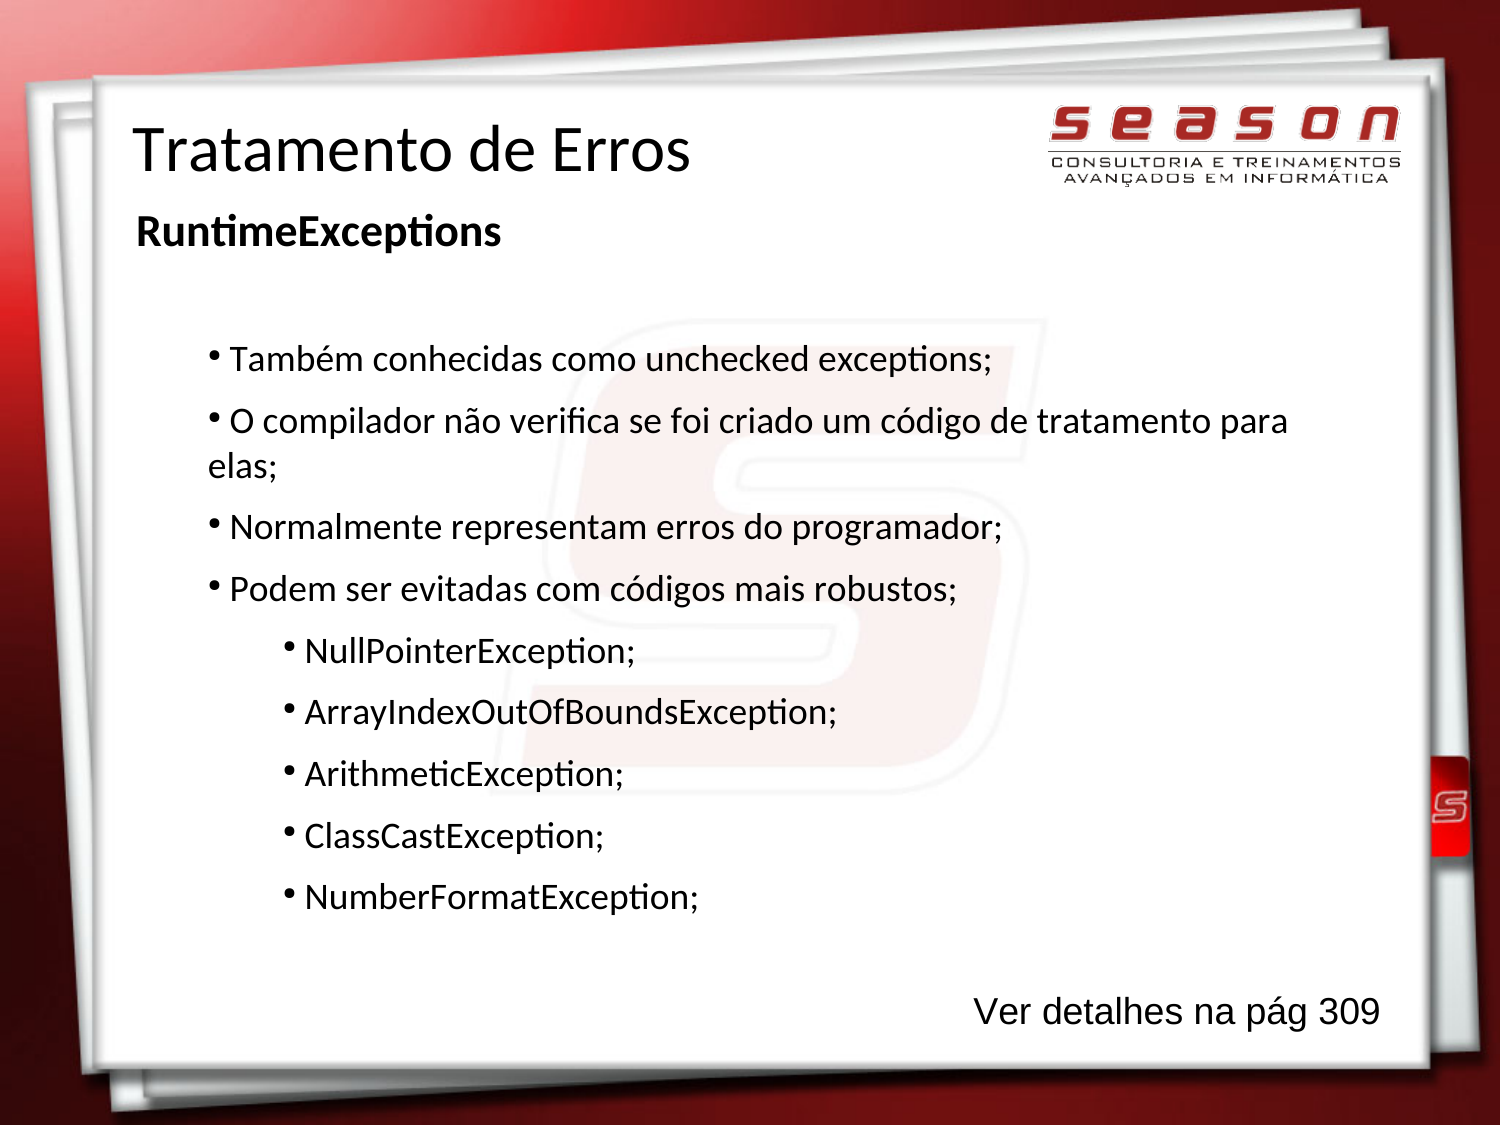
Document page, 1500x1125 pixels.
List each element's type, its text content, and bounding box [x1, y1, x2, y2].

text_box RuntimeExceptions [119, 200, 1240, 256]
text_box Também conhecidas como unchecked exceptions; O compilador não verifica se foi criado um código de tratamento para elas; Normalmente representam erros do programador; Podem ser evitadas com códigos mais robustos; NullPointerException; ArrayIndexOutOfBoundsException; ArithmeticException; ClassCastException; NumberFormatException; [207, 334, 1328, 918]
text_box Ver detalhes na pág 309 [708, 979, 1396, 1040]
picture [0, 0, 1500, 1125]
title Tratamento de Erros [118, 33, 1394, 257]
